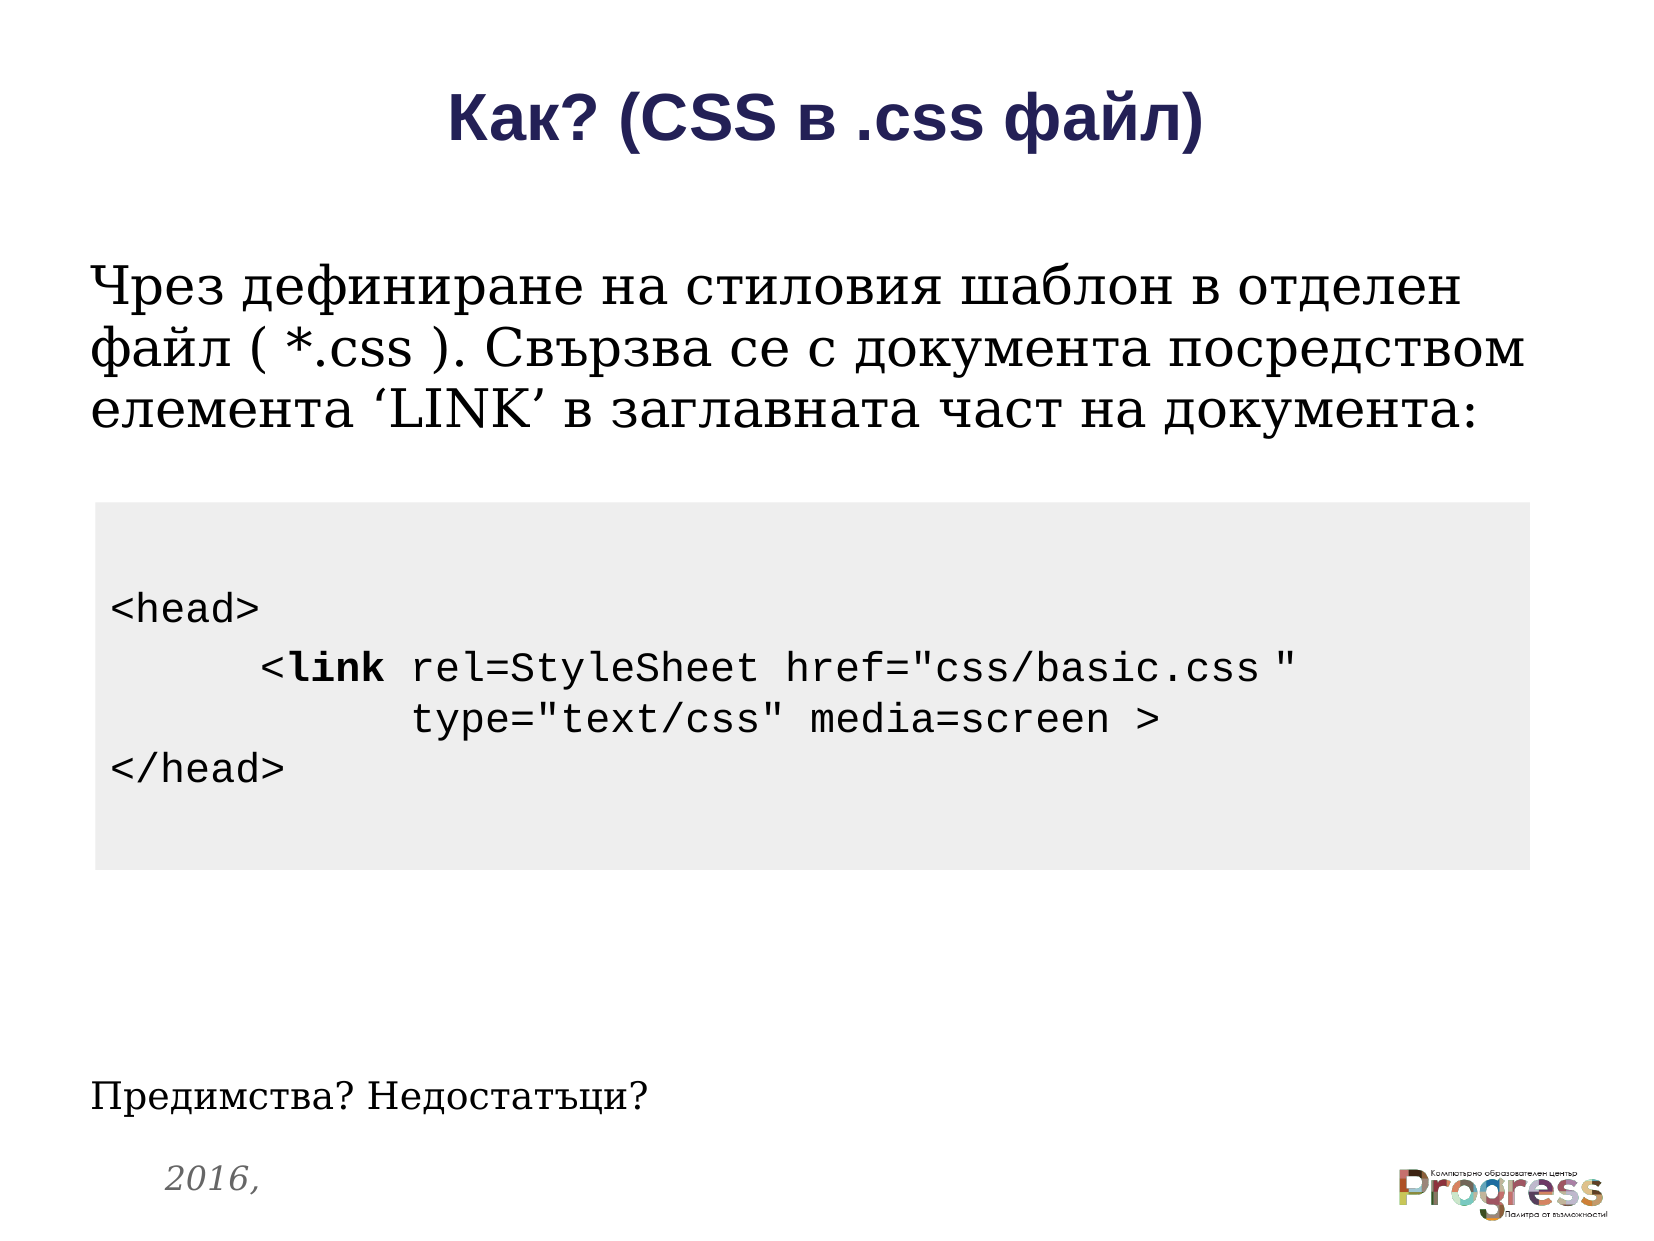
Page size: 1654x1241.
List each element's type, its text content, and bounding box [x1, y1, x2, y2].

title Как? (CSS в .css файл) [82, 55, 1571, 181]
text_box <head> <link rel=StyleSheet href="css/basic.css " type="text/css" media=screen > </head> [95, 502, 1530, 870]
text_box 2016, Ива Е. Попова [150, 1152, 586, 1201]
picture [1399, 1168, 1613, 1221]
list Чрез дефиниране на стиловия шаблон в отделен файл ( *.css ). Свързва се с документа посредством елемента ‘LINK’ в заглавната част на документа: Предимства? Недостатъци? [90, 255, 1531, 1141]
